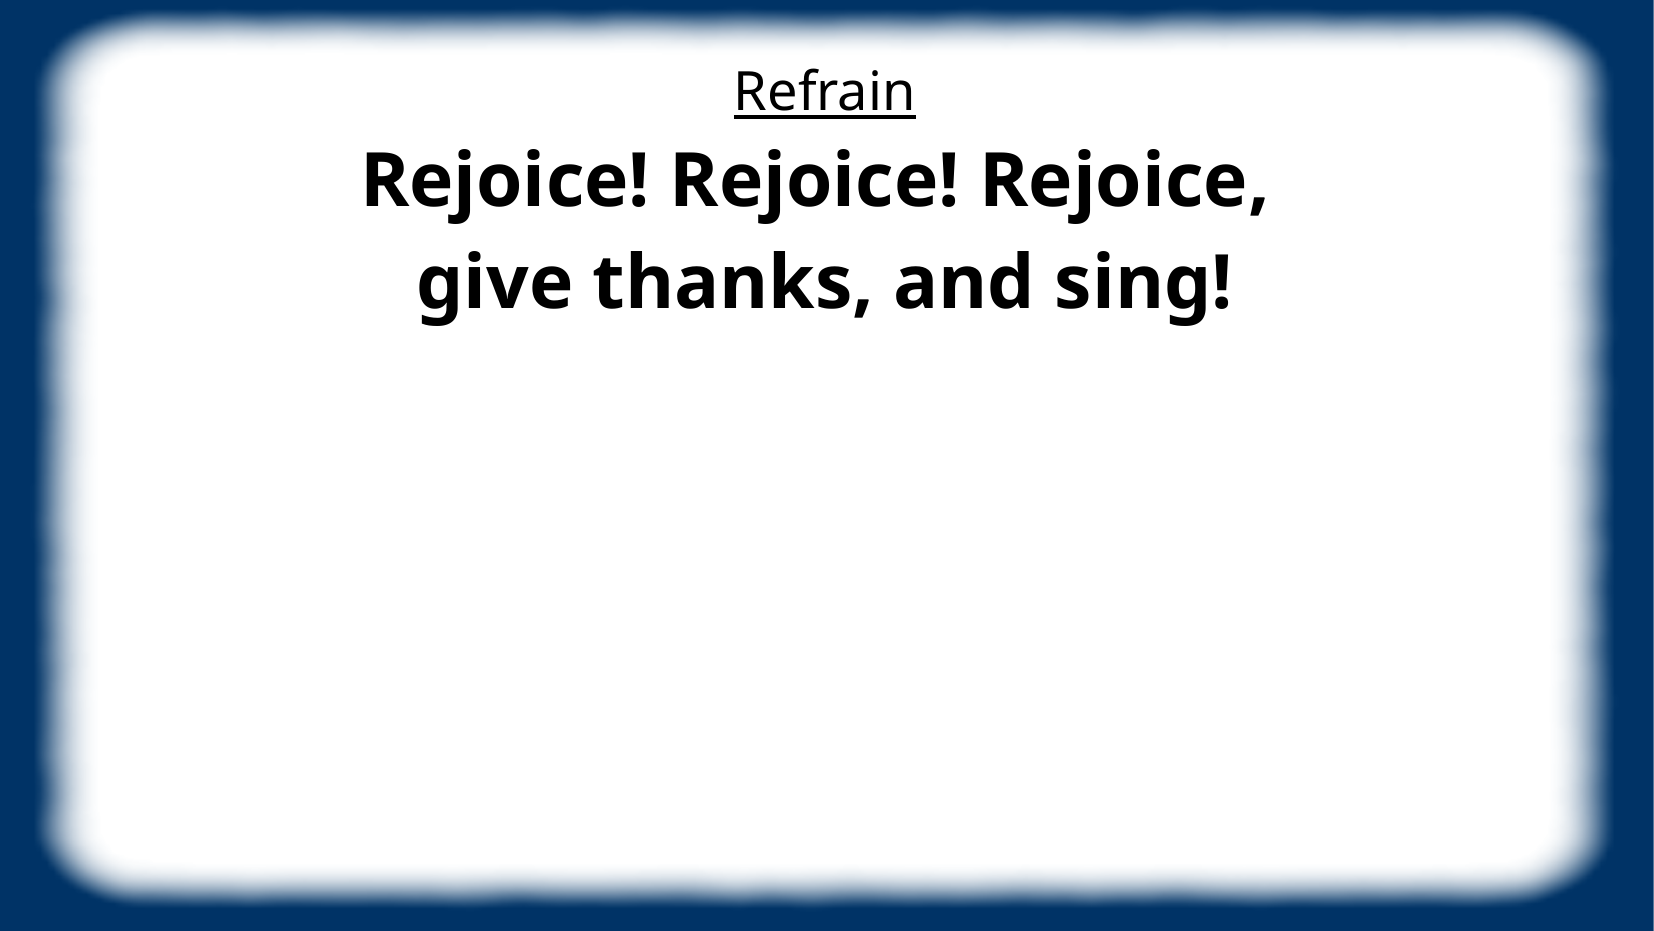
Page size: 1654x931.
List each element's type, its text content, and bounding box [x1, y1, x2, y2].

text_box Refrain Rejoice! Rejoice! Rejoice, give thanks, and sing! [90, 45, 1561, 332]
picture [0, 0, 1654, 931]
